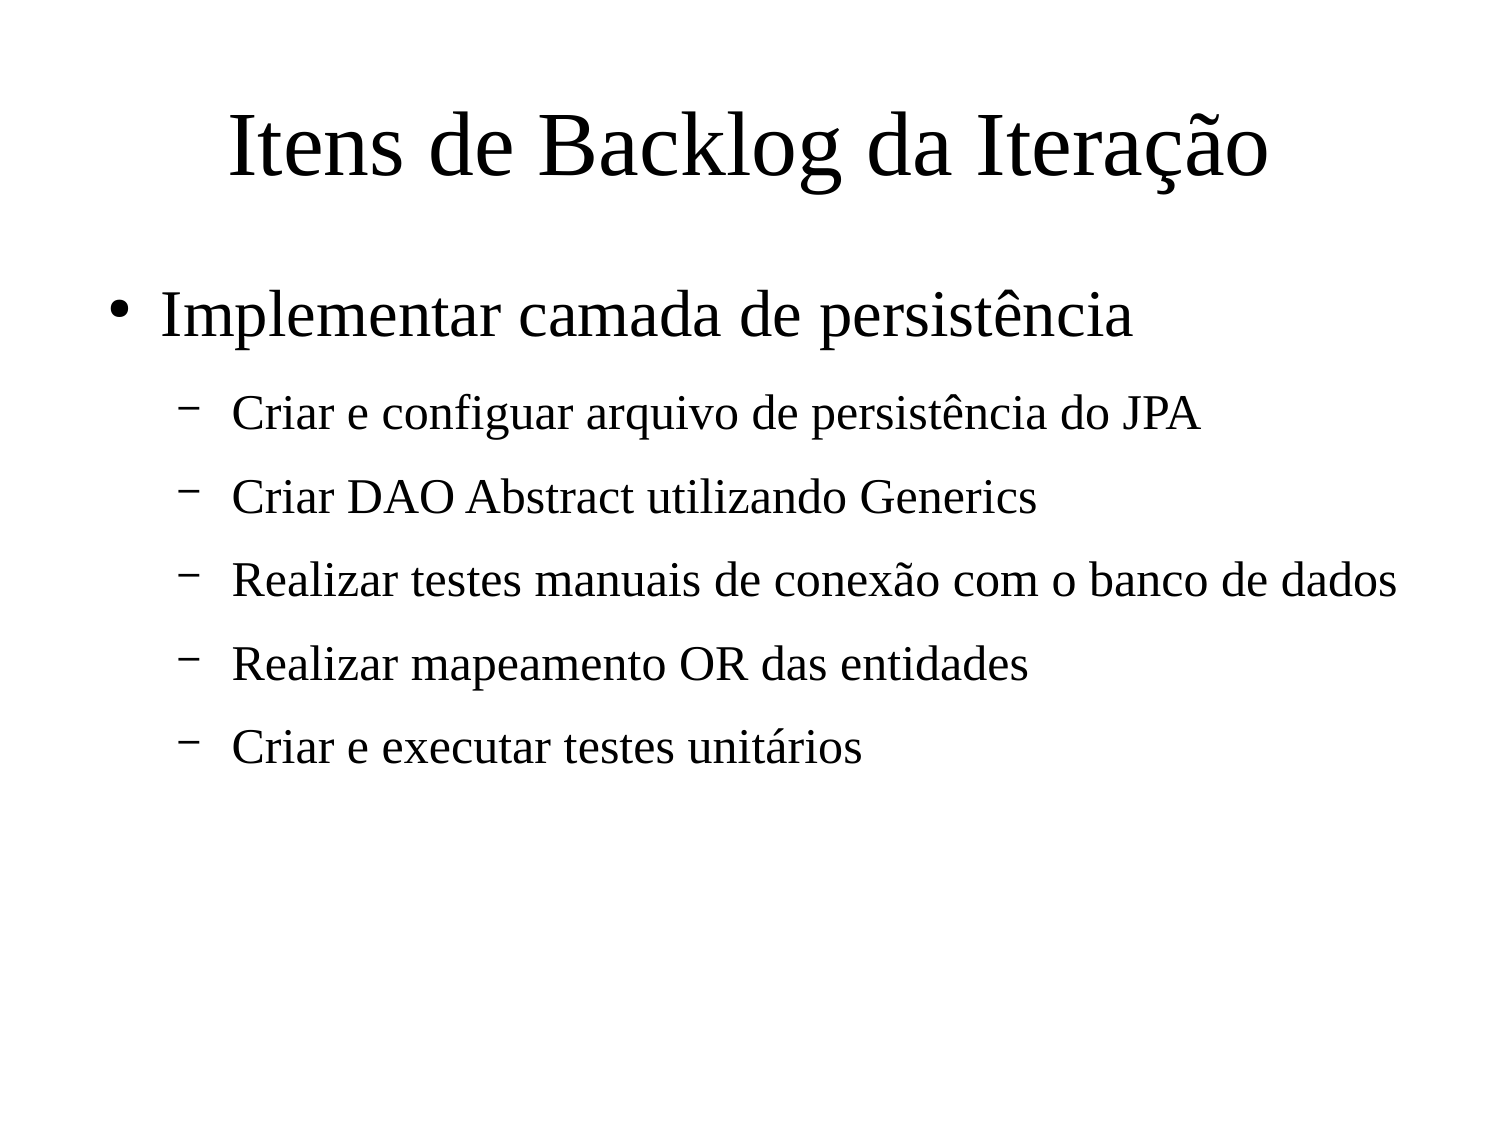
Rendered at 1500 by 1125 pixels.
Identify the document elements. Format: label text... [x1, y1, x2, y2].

list Implementar camada de persistência Criar e configuar arquivo de persistência do JPA Criar DAO Abstract utilizando Generics Realizar testes manuais de conexão com o banco de dados Realizar mapeamento OR das entidades Criar e executar testes unitários [75, 262, 1425, 1005]
title Itens de Backlog da Iteração [75, 45, 1425, 233]
